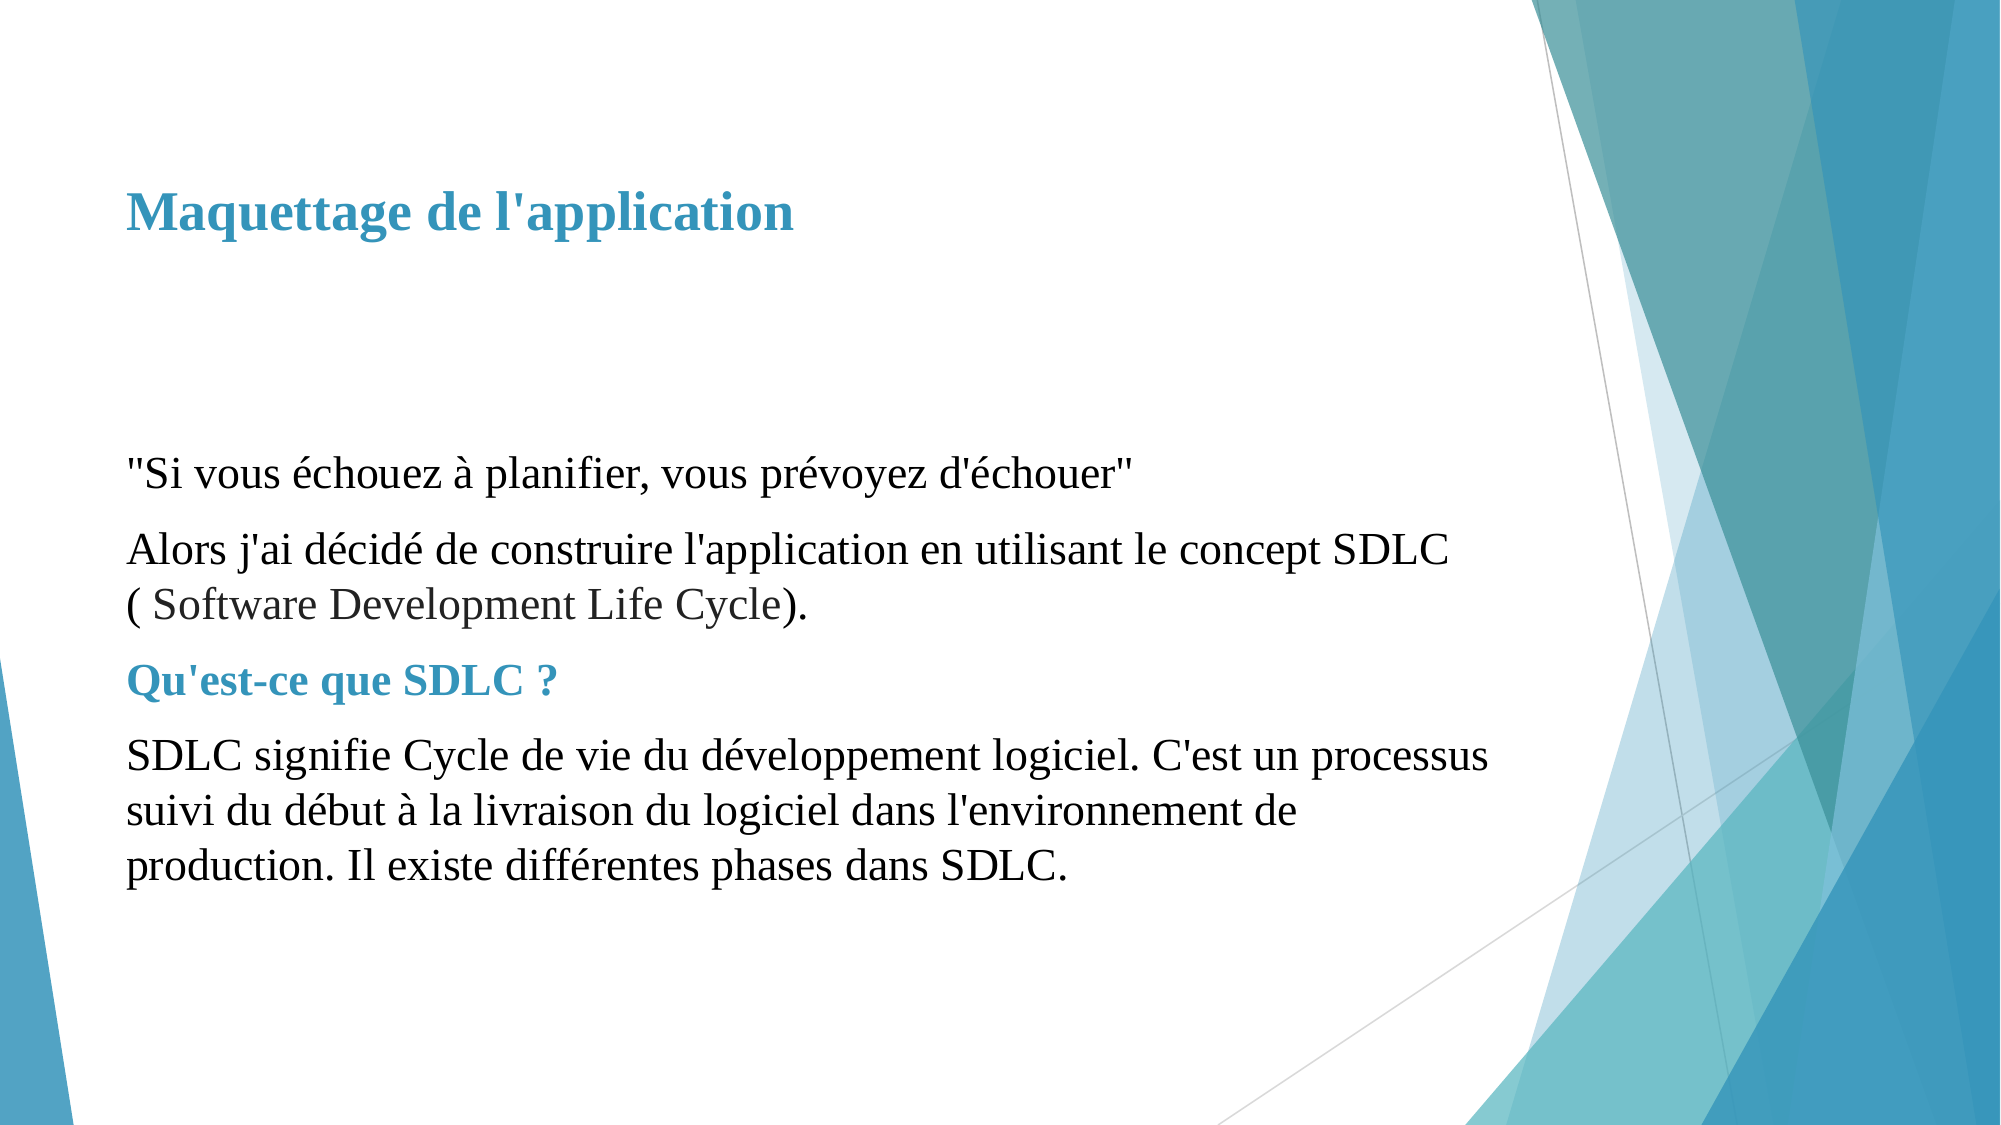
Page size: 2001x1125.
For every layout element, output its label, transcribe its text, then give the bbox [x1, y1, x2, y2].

title Maquettage de l'application [111, 99, 1522, 317]
list "Si vous échouez à planifier, vous prévoyez d'échouer" Alors j'ai décidé de construire l'application en utilisant le concept SDLC ( Software Development Life Cycle). Qu'est-ce que SDLC ? SDLC signifie Cycle de vie du développement logiciel. C'est un processus suivi du début à la livraison du logiciel dans l'environnement de production. Il existe différentes phases dans SDLC. [111, 354, 1522, 992]
